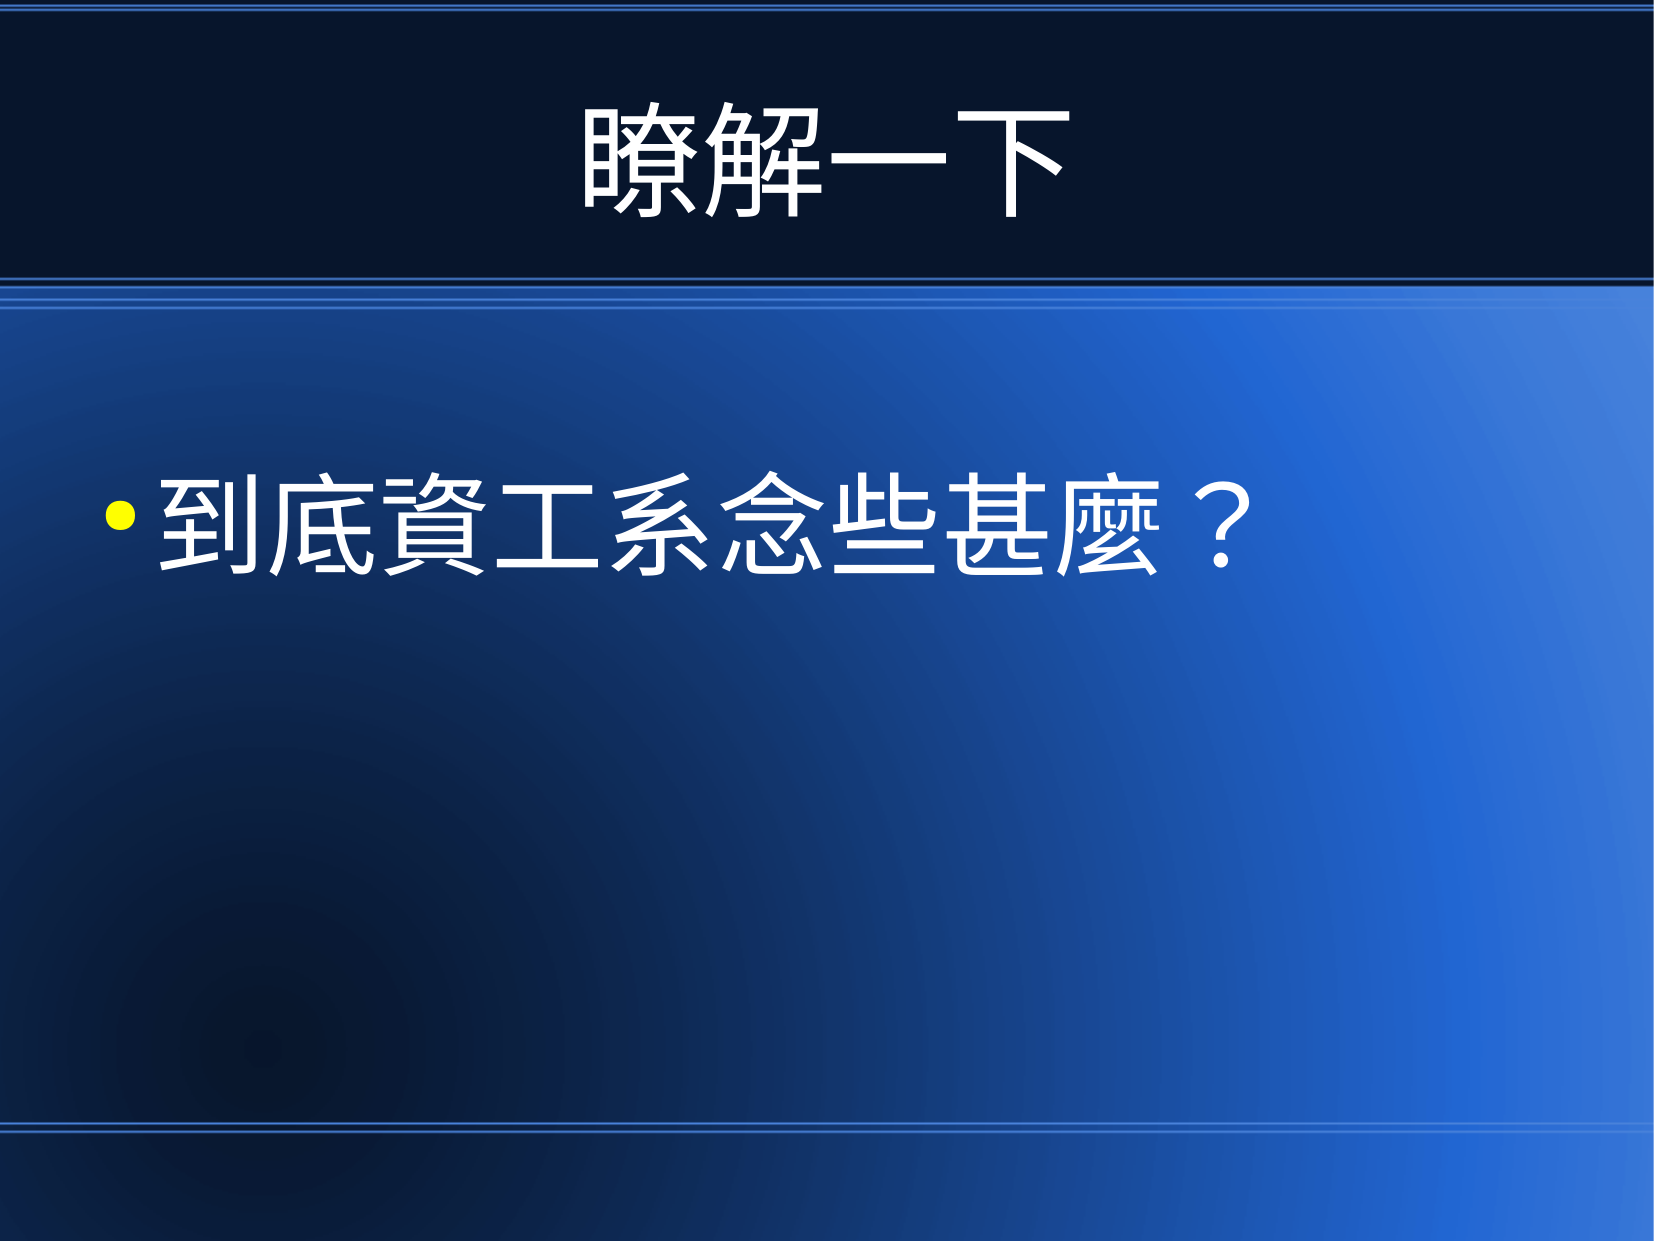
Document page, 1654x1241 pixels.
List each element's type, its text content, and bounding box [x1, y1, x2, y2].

title 瞭解一下 [82, 49, 1571, 257]
picture [0, 0, 1654, 1241]
list 到底資工系念些甚麼？ [82, 355, 1571, 1241]
